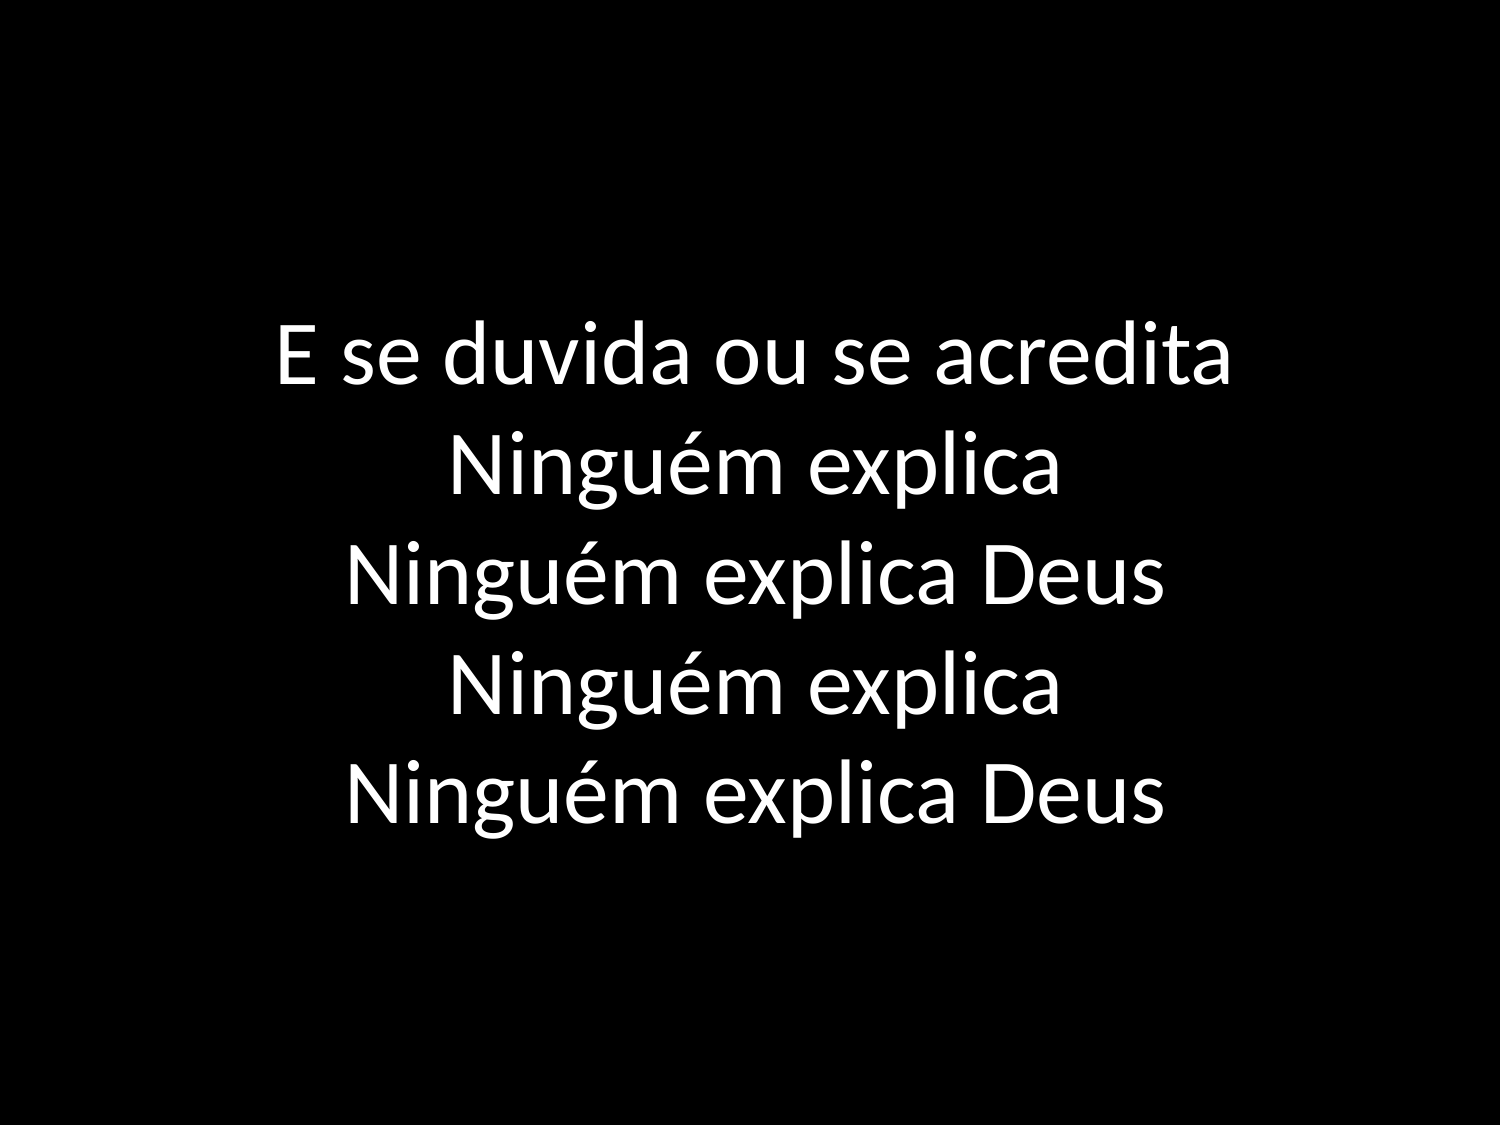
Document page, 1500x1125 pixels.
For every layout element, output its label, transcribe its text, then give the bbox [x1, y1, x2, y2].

title E se duvida ou se acredita Ninguém explica Ninguém explica Deus Ninguém explica Ninguém explica Deus [46, 45, 1465, 1090]
